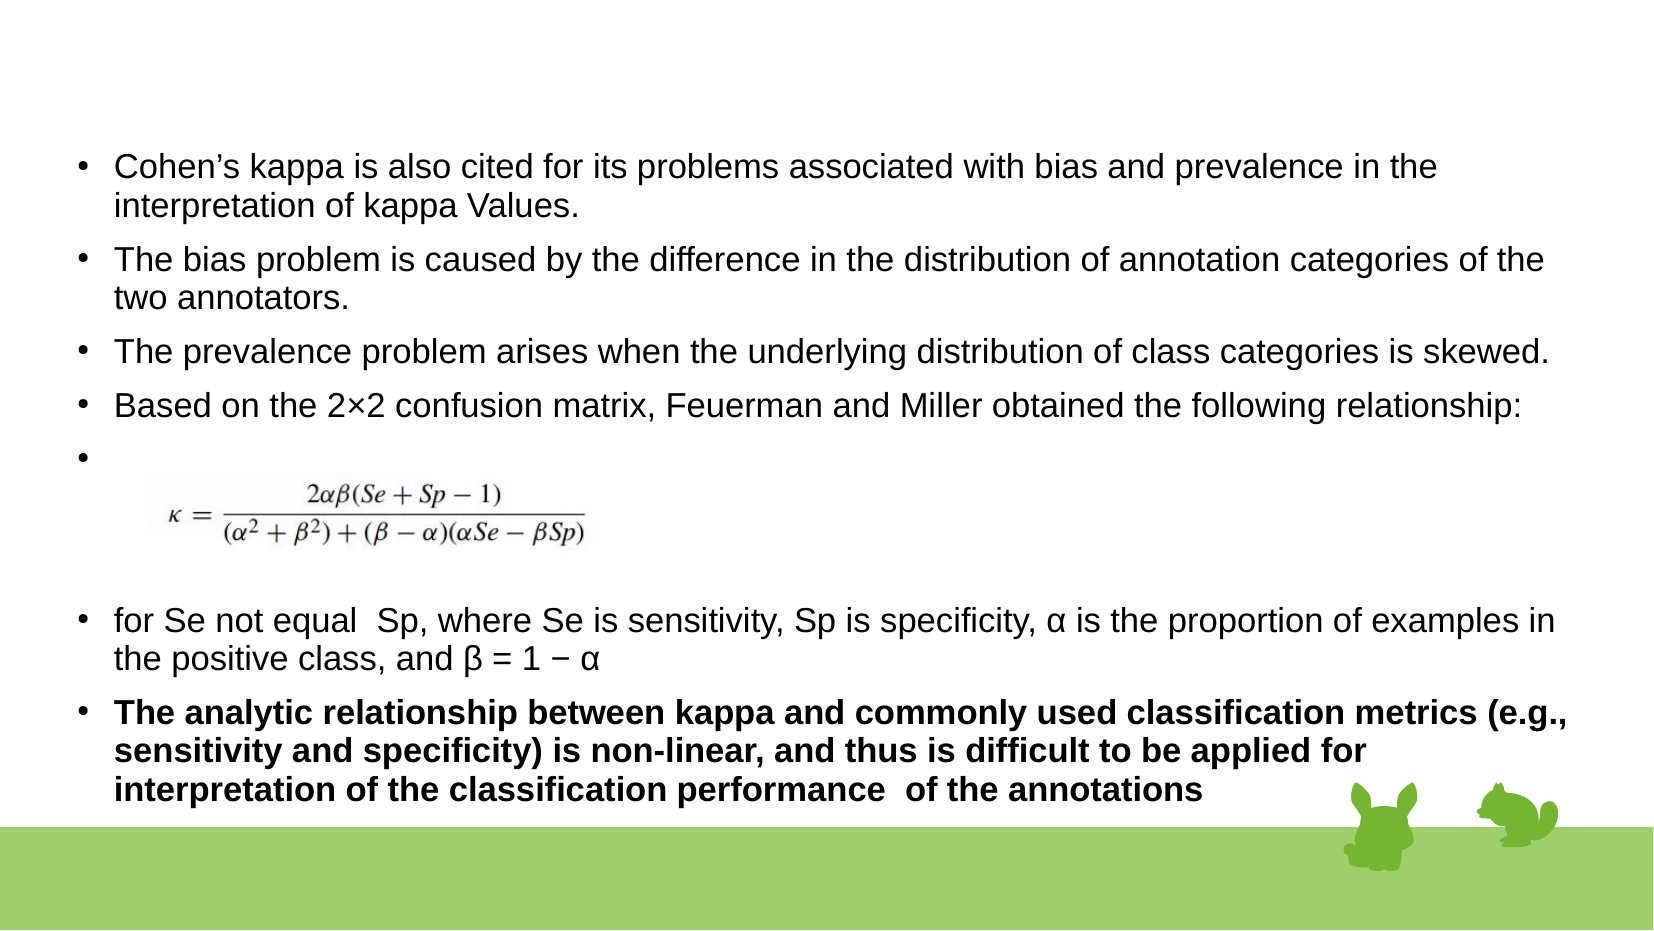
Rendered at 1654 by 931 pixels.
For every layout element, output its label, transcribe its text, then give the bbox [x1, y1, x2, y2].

list Cohen’s kappa is also cited for its problems associated with bias and prevalence in the interpretation of kappa Values. The bias problem is caused by the difference in the distribution of annotation categories of the two annotators. The prevalence problem arises when the underlying distribution of class categories is skewed. Based on the 2×2 confusion matrix, Feuerman and Miller obtained the following relationship: for Se not equal Sp, where Se is sensitivity, Sp is specificity, α is the proportion of examples in the positive class, and β = 1 − α The analytic relationship between kappa and commonly used classification metrics (e.g., sensitivity and specificity) is non-linear, and thus is difficult to be applied for interpretation of the classification performance of the annotations [64, 147, 1571, 857]
picture [147, 472, 621, 564]
